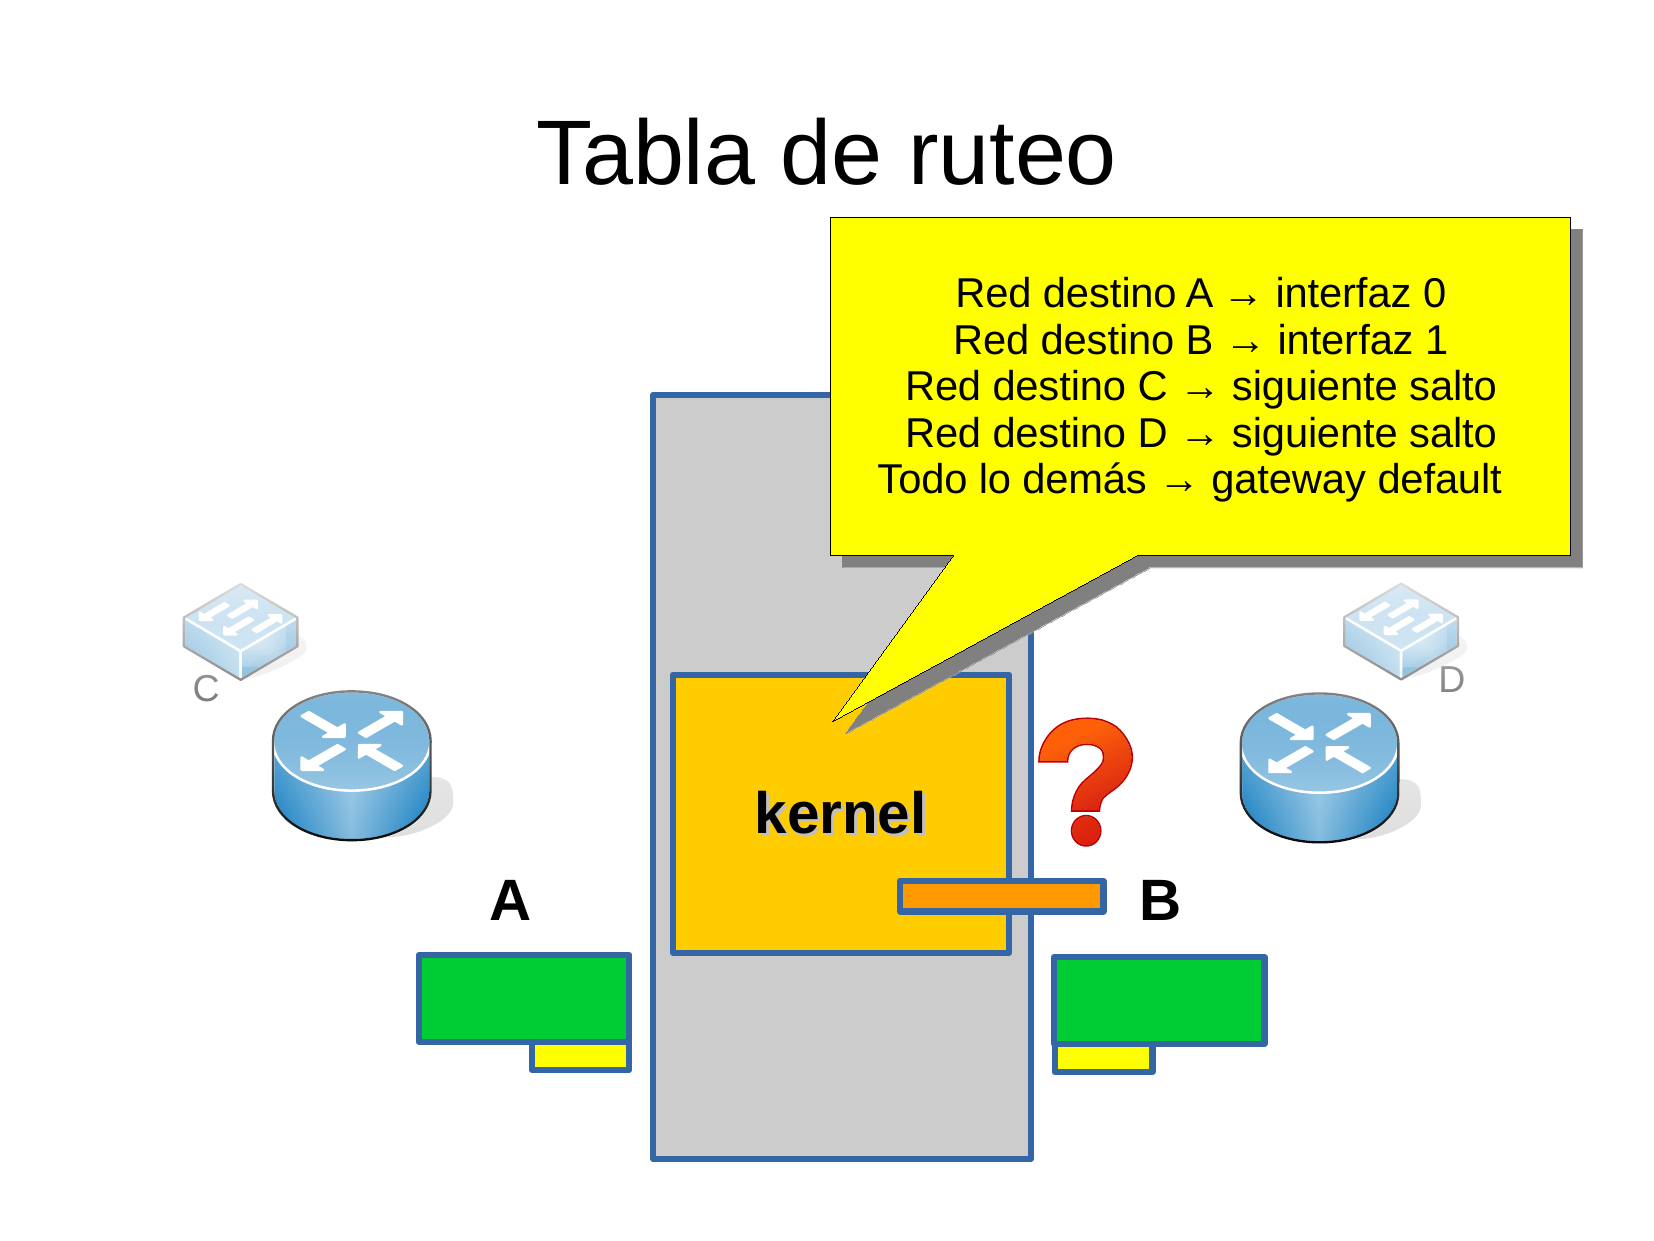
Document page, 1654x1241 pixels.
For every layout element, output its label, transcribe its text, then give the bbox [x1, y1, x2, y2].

text_box Red destino A → interfaz 0 Red destino B → interfaz 1 Red destino C → siguiente salto Red destino D → siguiente salto Todo lo demás → gateway default [830, 217, 1571, 722]
text_box B [1124, 859, 1197, 940]
text_box kernel [672, 674, 1010, 953]
text_box [1054, 957, 1265, 1073]
text_box [922, 556, 1511, 853]
text_box A [475, 859, 547, 940]
text_box [418, 954, 630, 1070]
title Tabla de ruteo [82, 49, 1571, 257]
picture [998, 694, 1177, 873]
text_box [154, 394, 1104, 1159]
